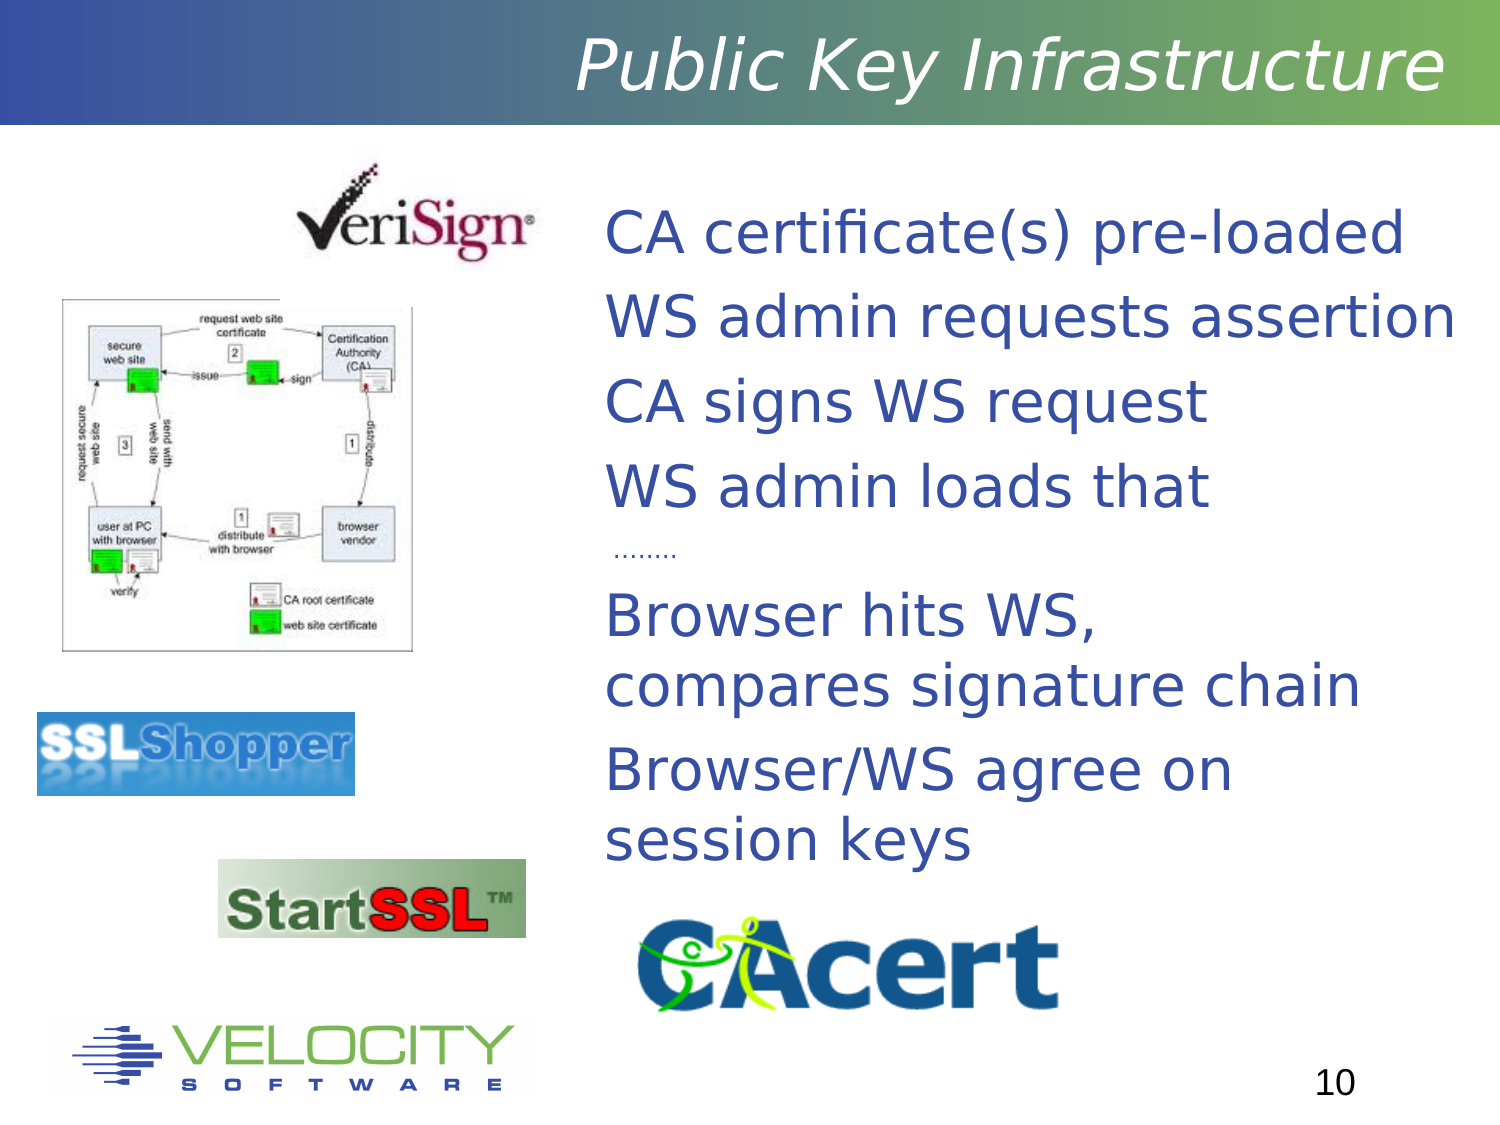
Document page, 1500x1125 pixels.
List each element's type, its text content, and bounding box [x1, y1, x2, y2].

list CA certificate(s) pre-loaded WS admin requests assertion CA signs WS request WS admin loads that …..... Browser hits WS, compares signature chain Browser/WS agree on session keys [562, 187, 1500, 988]
title Public Key Infrastructure [62, 12, 1463, 113]
picture [37, 712, 355, 796]
picture [50, 1021, 538, 1094]
picture [218, 859, 526, 938]
picture [637, 915, 1060, 1013]
picture [62, 146, 543, 652]
